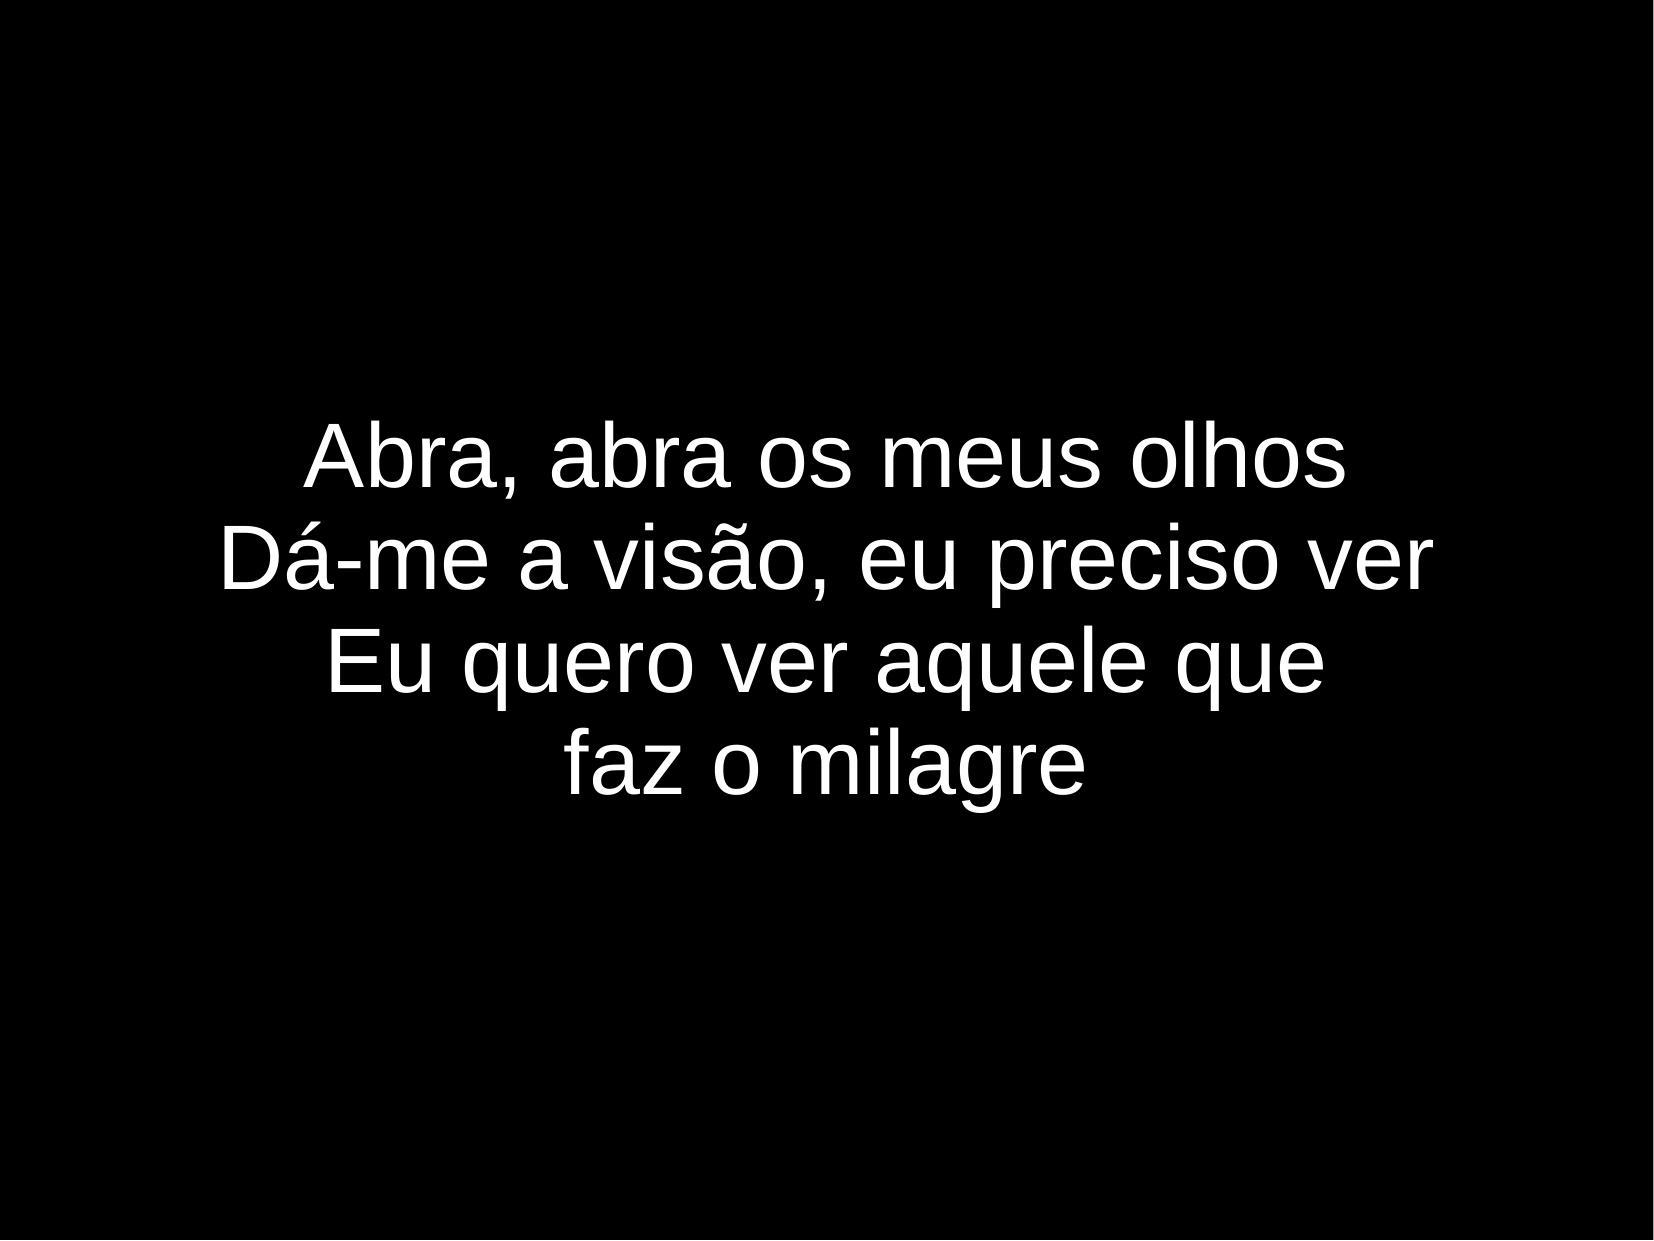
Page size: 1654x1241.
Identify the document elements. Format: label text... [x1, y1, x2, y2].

subtitle Abra, abra os meus olhos Dá-me a visão, eu preciso ver Eu quero ver aquele que faz o milagre [82, 49, 1571, 1170]
